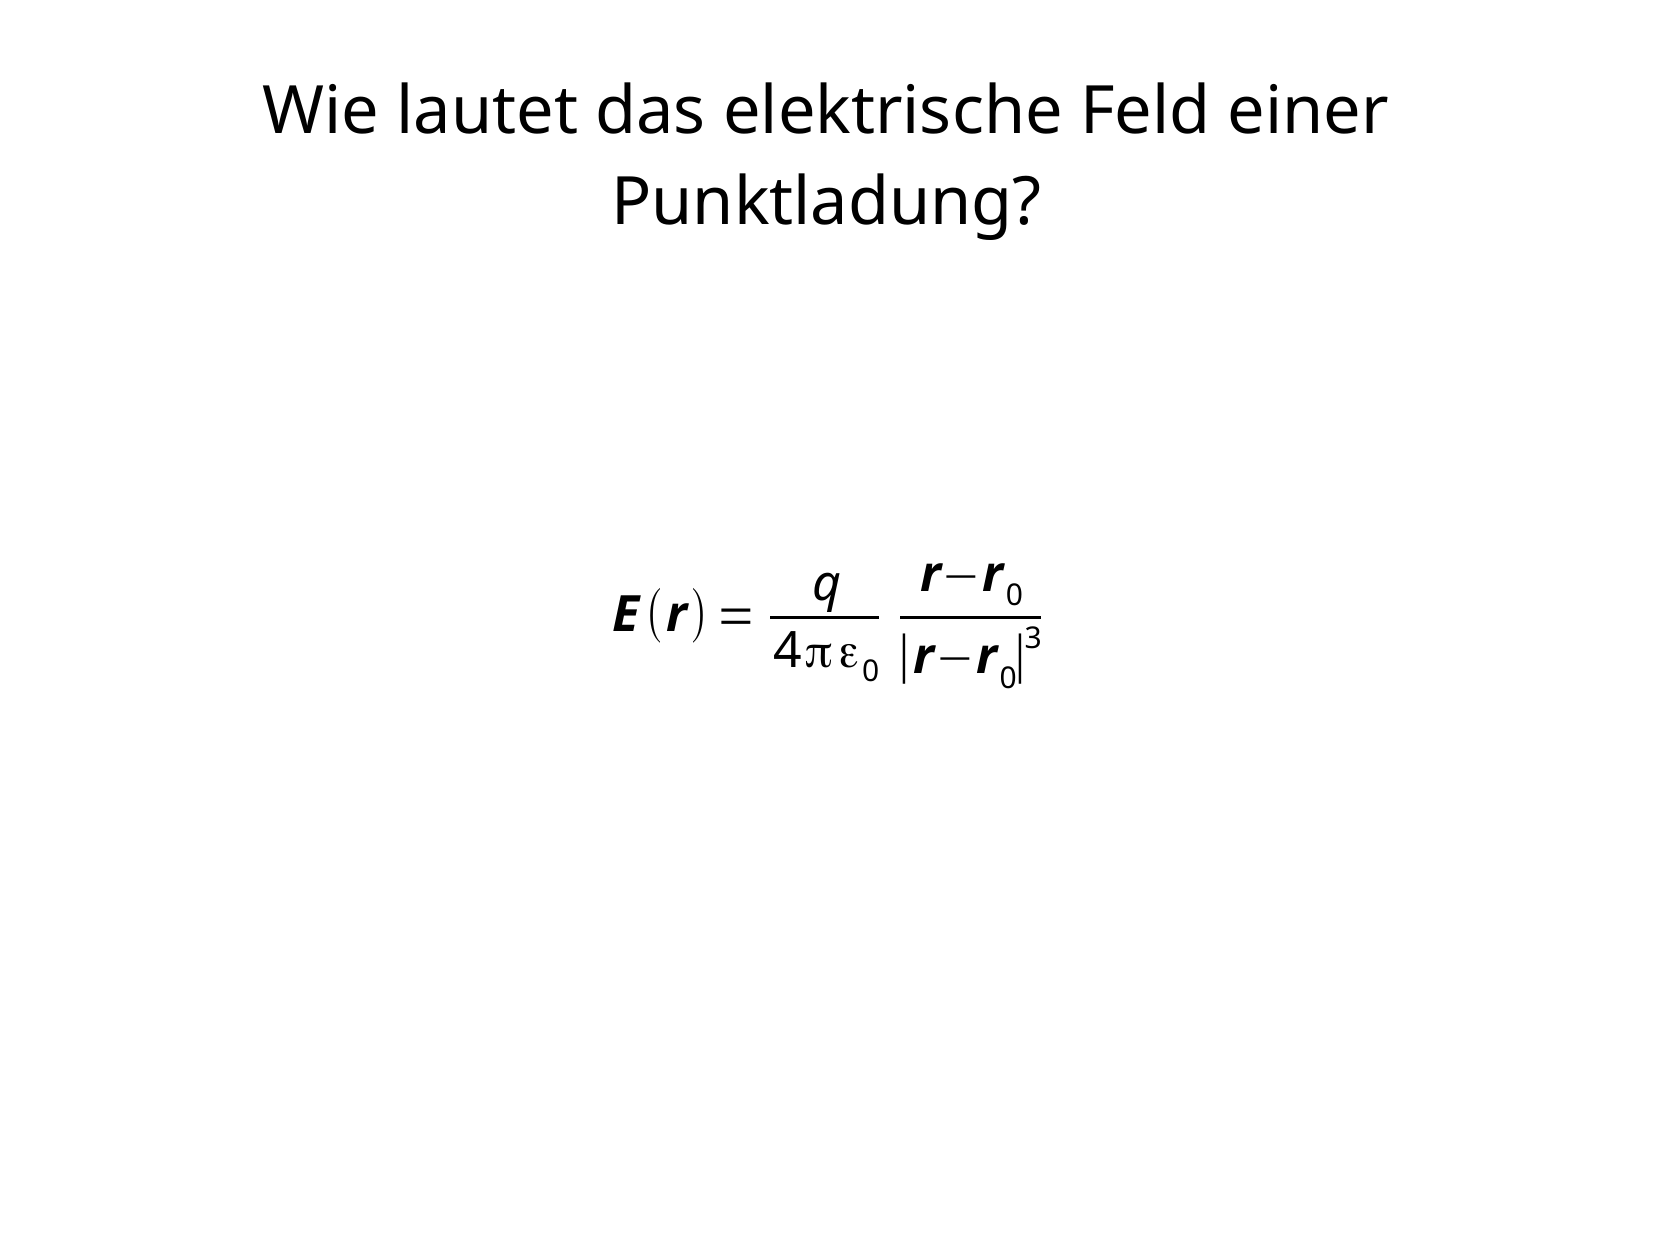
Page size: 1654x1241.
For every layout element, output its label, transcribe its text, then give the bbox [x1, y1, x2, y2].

title Wie lautet das elektrische Feld einer Punktladung? [82, 49, 1571, 257]
chart [604, 544, 1050, 696]
